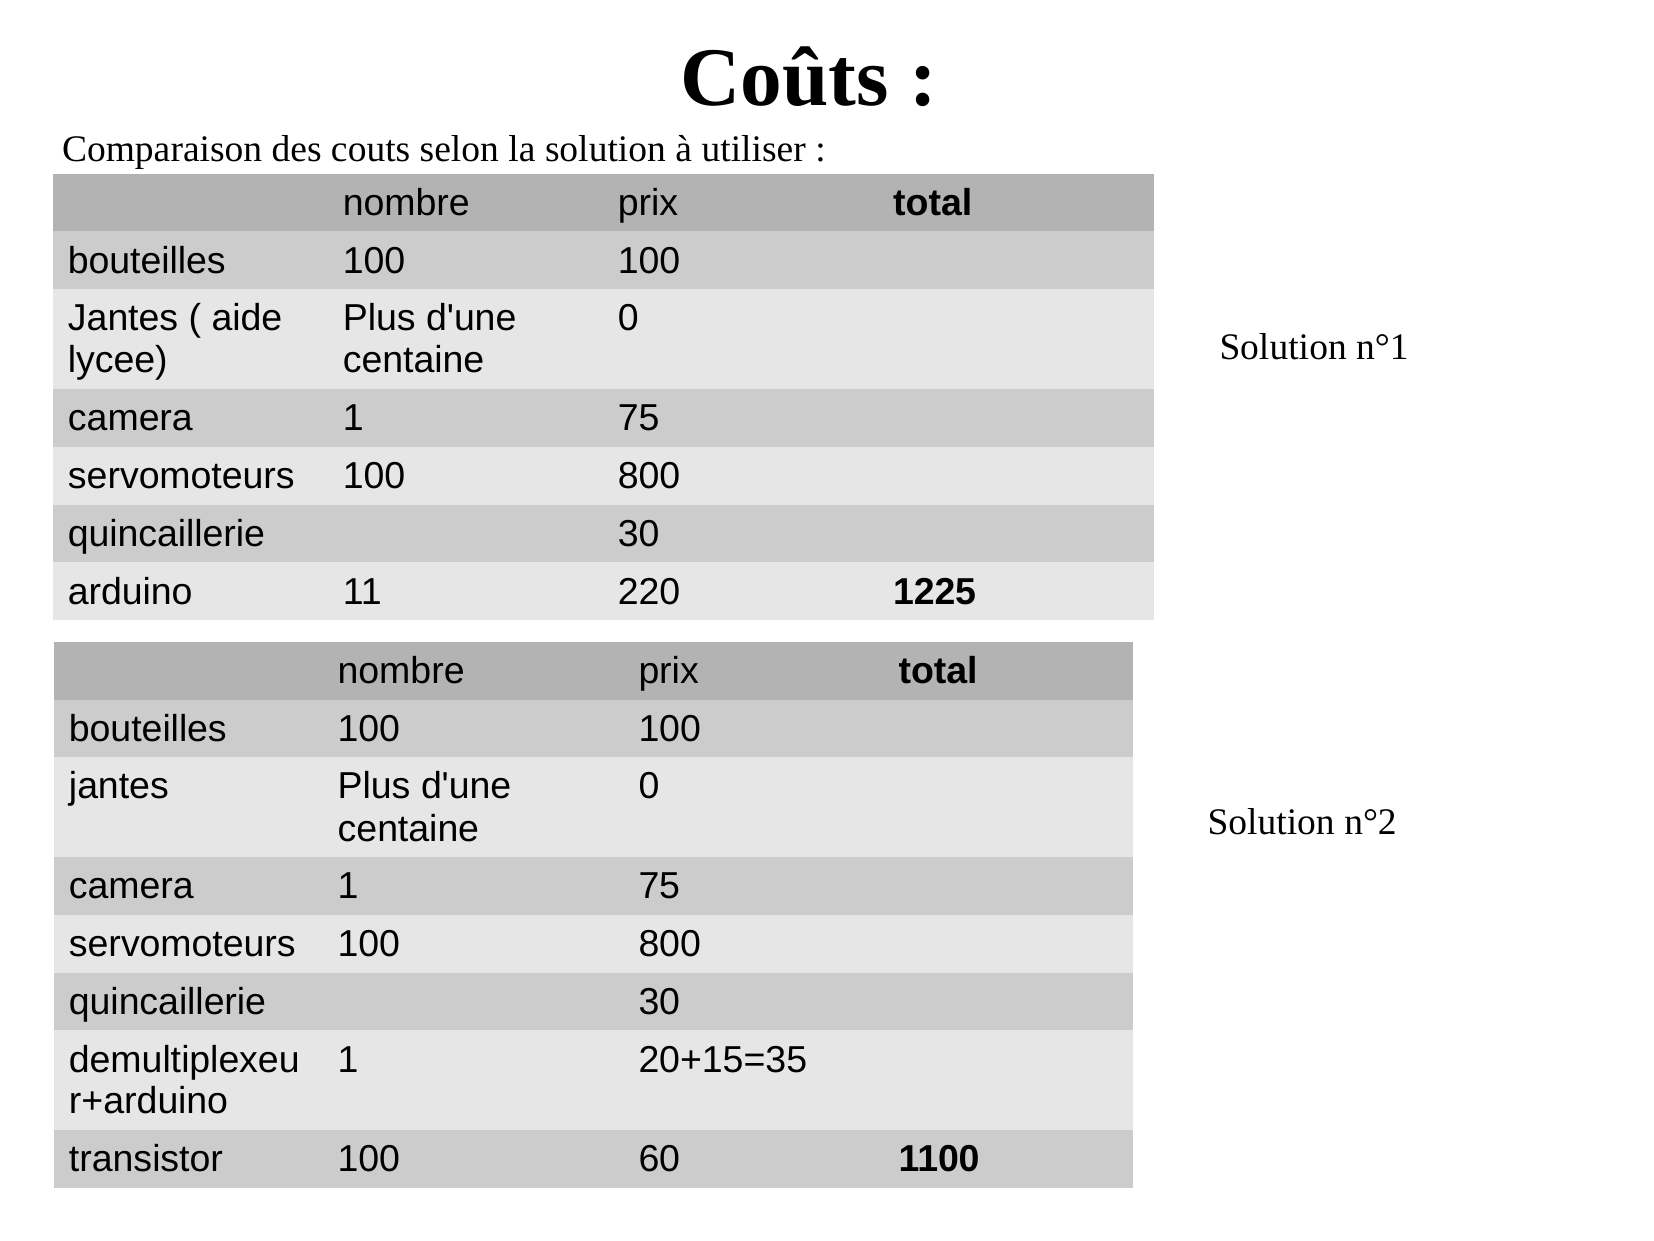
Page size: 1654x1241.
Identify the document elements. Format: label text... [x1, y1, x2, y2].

table_cell [878, 505, 1154, 562]
text_box Solution n°1 [1204, 318, 1607, 376]
table_header nombre [323, 642, 624, 700]
table_cell [878, 231, 1154, 289]
table_cell [884, 915, 1133, 973]
table_cell Plus d'une centaine [323, 757, 624, 857]
table_cell 800 [603, 447, 878, 505]
table_cell [884, 1030, 1133, 1130]
table_cell [328, 505, 603, 562]
table_cell 220 [603, 562, 878, 620]
table_cell Plus d'une centaine [328, 289, 603, 389]
table_header prix [624, 642, 884, 700]
table_header nombre [328, 174, 603, 231]
table_cell [884, 973, 1133, 1030]
table_cell arduino [53, 562, 328, 620]
table_cell 75 [603, 389, 878, 447]
table_cell quincaillerie [54, 973, 323, 1030]
table_cell [323, 973, 624, 1030]
table_cell 1 [323, 1030, 624, 1130]
table_header total [884, 642, 1133, 700]
table_header [53, 174, 328, 231]
table_cell jantes [54, 757, 323, 857]
table_cell 0 [603, 289, 878, 389]
table_cell [884, 757, 1133, 857]
table_cell camera [54, 857, 323, 915]
table_cell 30 [624, 973, 884, 1030]
table_cell 1 [323, 857, 624, 915]
table_cell 100 [624, 700, 884, 757]
table_cell bouteilles [54, 700, 323, 757]
text_box Coûts : [165, 23, 1453, 120]
table_cell transistor [54, 1130, 323, 1188]
table_cell demultiplexeur+arduino [54, 1030, 323, 1130]
table_cell 1100 [884, 1130, 1133, 1188]
table_header [54, 642, 323, 700]
table_cell 100 [603, 231, 878, 289]
table_cell 100 [328, 447, 603, 505]
table_cell [878, 389, 1154, 447]
table_cell Jantes ( aide lycee) [53, 289, 328, 389]
table_cell 11 [328, 562, 603, 620]
table_cell 100 [323, 915, 624, 973]
table_cell 100 [323, 1130, 624, 1188]
table_cell 30 [603, 505, 878, 562]
table_cell 60 [624, 1130, 884, 1188]
table_cell [884, 700, 1133, 757]
table_cell 75 [624, 857, 884, 915]
table_cell camera [53, 389, 328, 447]
table_cell [884, 857, 1133, 915]
table_cell [878, 447, 1154, 505]
table_cell [878, 289, 1154, 389]
table_cell servomoteurs [53, 447, 328, 505]
text_box Comparaison des couts selon la solution à utiliser : [47, 120, 1548, 177]
table_header total [878, 174, 1154, 231]
table_cell 800 [624, 915, 884, 973]
table_cell 1225 [878, 562, 1154, 620]
table_cell 1 [328, 389, 603, 447]
table_cell 100 [328, 231, 603, 289]
table_cell bouteilles [53, 231, 328, 289]
table_cell quincaillerie [53, 505, 328, 562]
table_header prix [603, 174, 878, 231]
text_box Solution n°2 [1192, 793, 1607, 850]
table_cell 20+15=35 [624, 1030, 884, 1130]
table_cell servomoteurs [54, 915, 323, 973]
table_cell 100 [323, 700, 624, 757]
table_cell 0 [624, 757, 884, 857]
